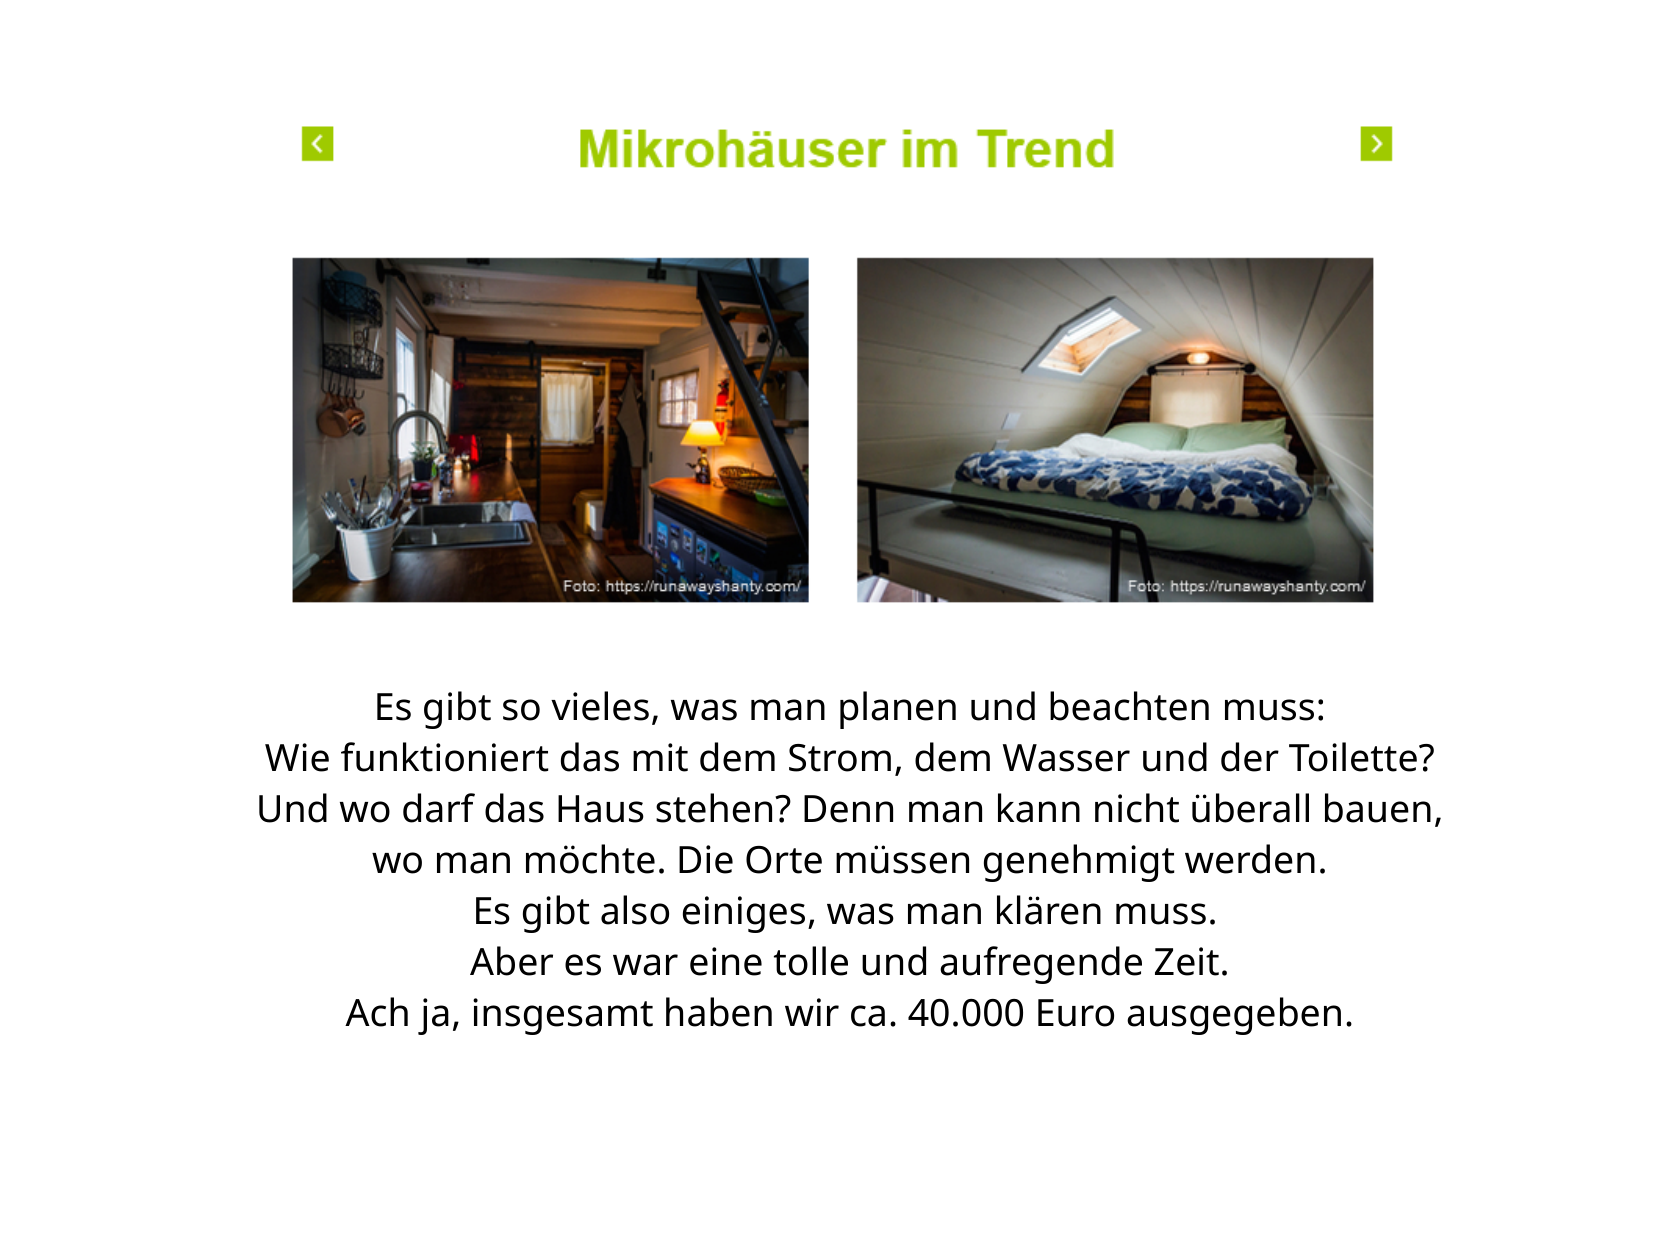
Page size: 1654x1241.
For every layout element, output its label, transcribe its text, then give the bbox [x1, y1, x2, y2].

title Es gibt so vieles, was man planen und beachten muss: Wie funktioniert das mit dem Strom, dem Wasser und der Toilette? Und wo darf das Haus stehen? Denn man kann nicht überall bauen, wo man möchte. Die Orte müssen genehmigt werden. Es gibt also einiges, was man klären muss. Aber es war eine tolle und aufregende Zeit. Ach ja, insgesamt haben wir ca. 40.000 Euro ausgegeben. [59, 271, 1642, 1241]
title [59, 176, 1642, 271]
picture [271, 72, 1408, 176]
